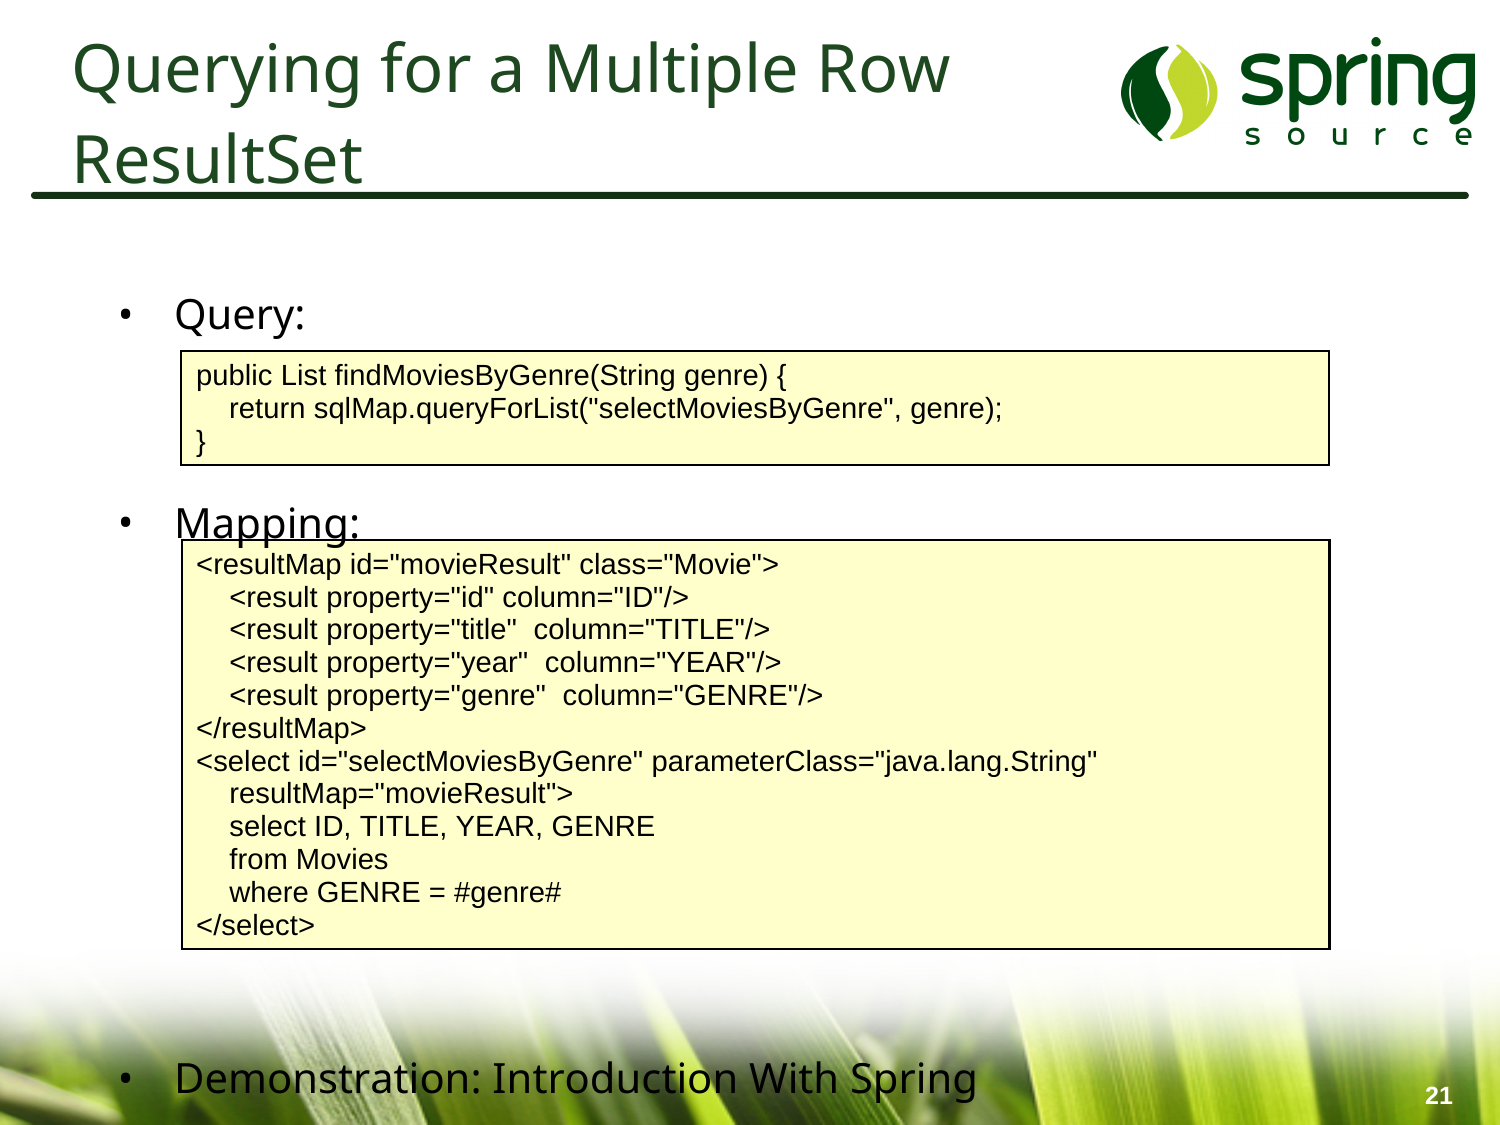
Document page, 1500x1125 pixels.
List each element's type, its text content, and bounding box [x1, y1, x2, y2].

title Querying for a Multiple Row ResultSet [56, 14, 1089, 192]
list Query: Mapping: Demonstration: Introduction With Spring [103, 277, 1404, 1039]
picture [1121, 37, 1475, 145]
picture [0, 944, 1500, 1125]
